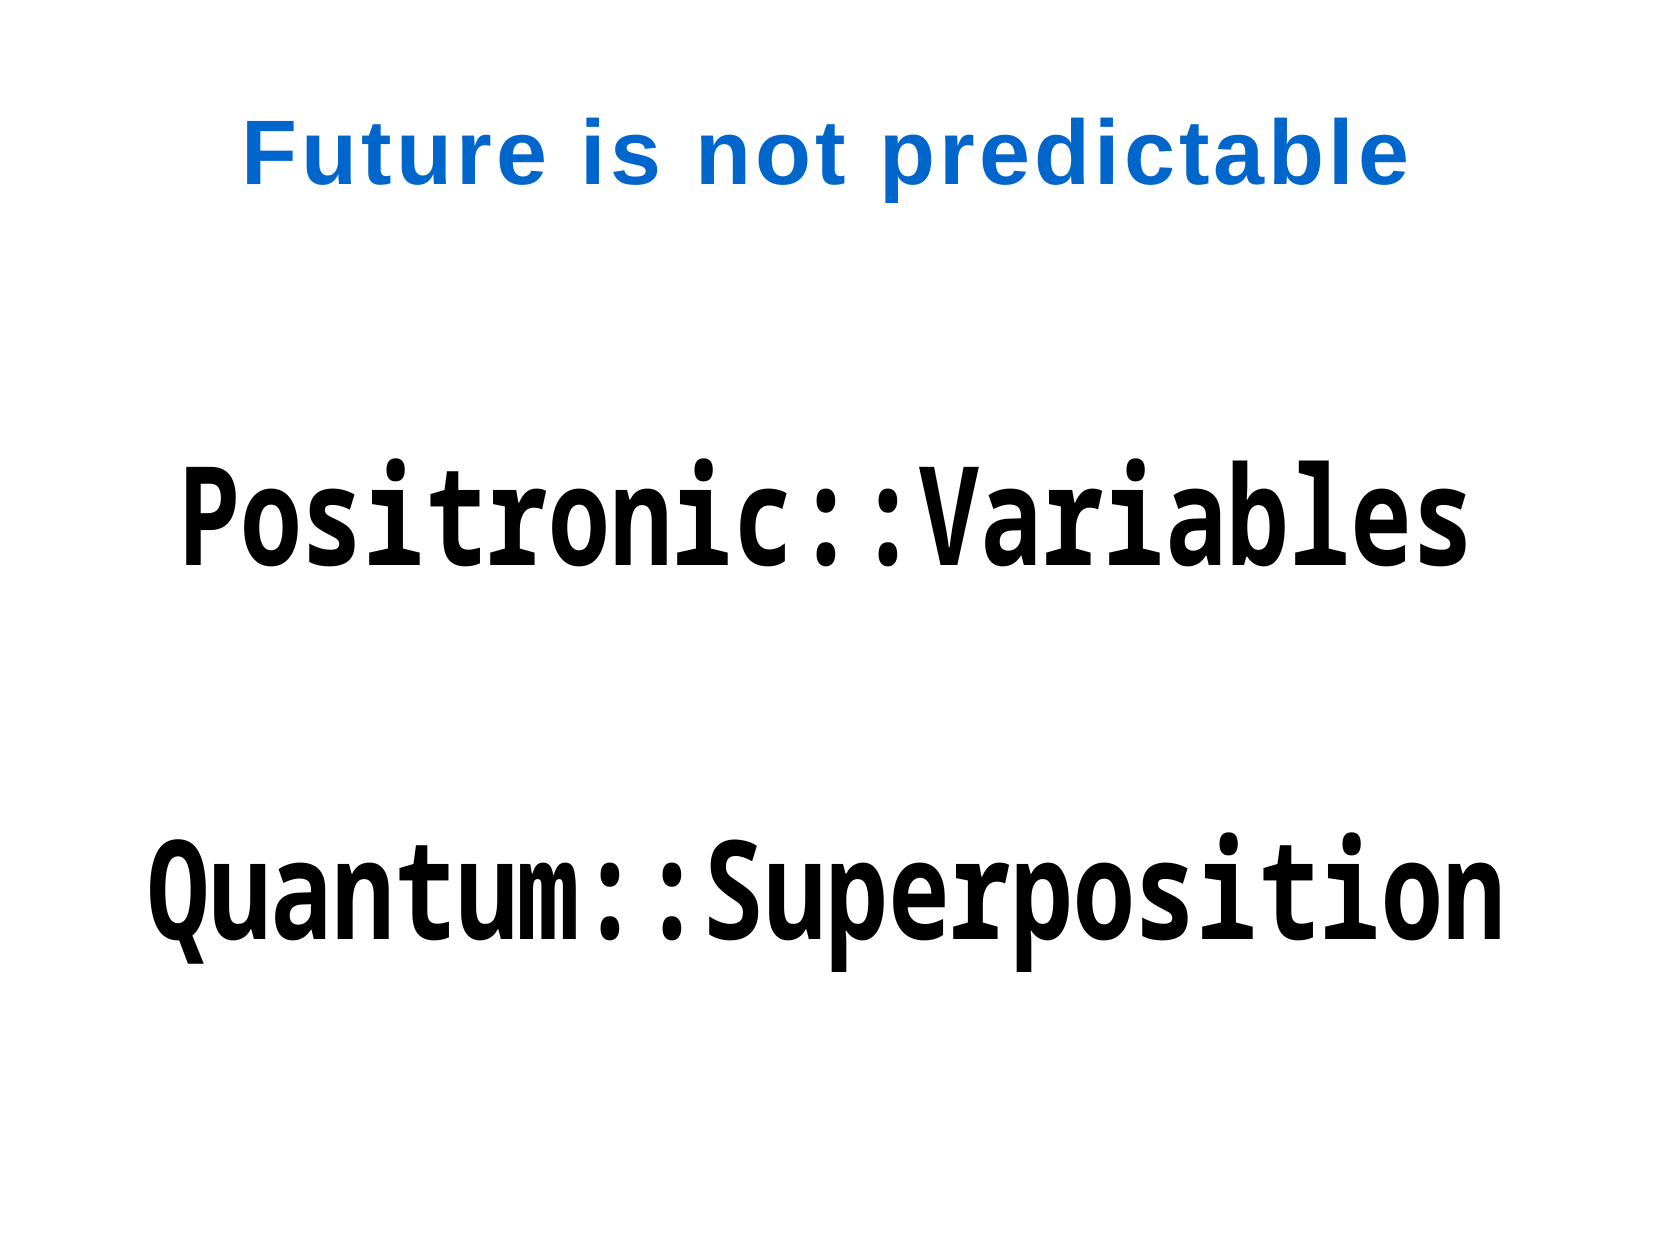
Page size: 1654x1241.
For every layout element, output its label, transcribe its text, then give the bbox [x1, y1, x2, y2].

subtitle Positronic::Variables Quantum::Superposition [82, 290, 1571, 1109]
title Future is not predictable [82, 49, 1571, 257]
